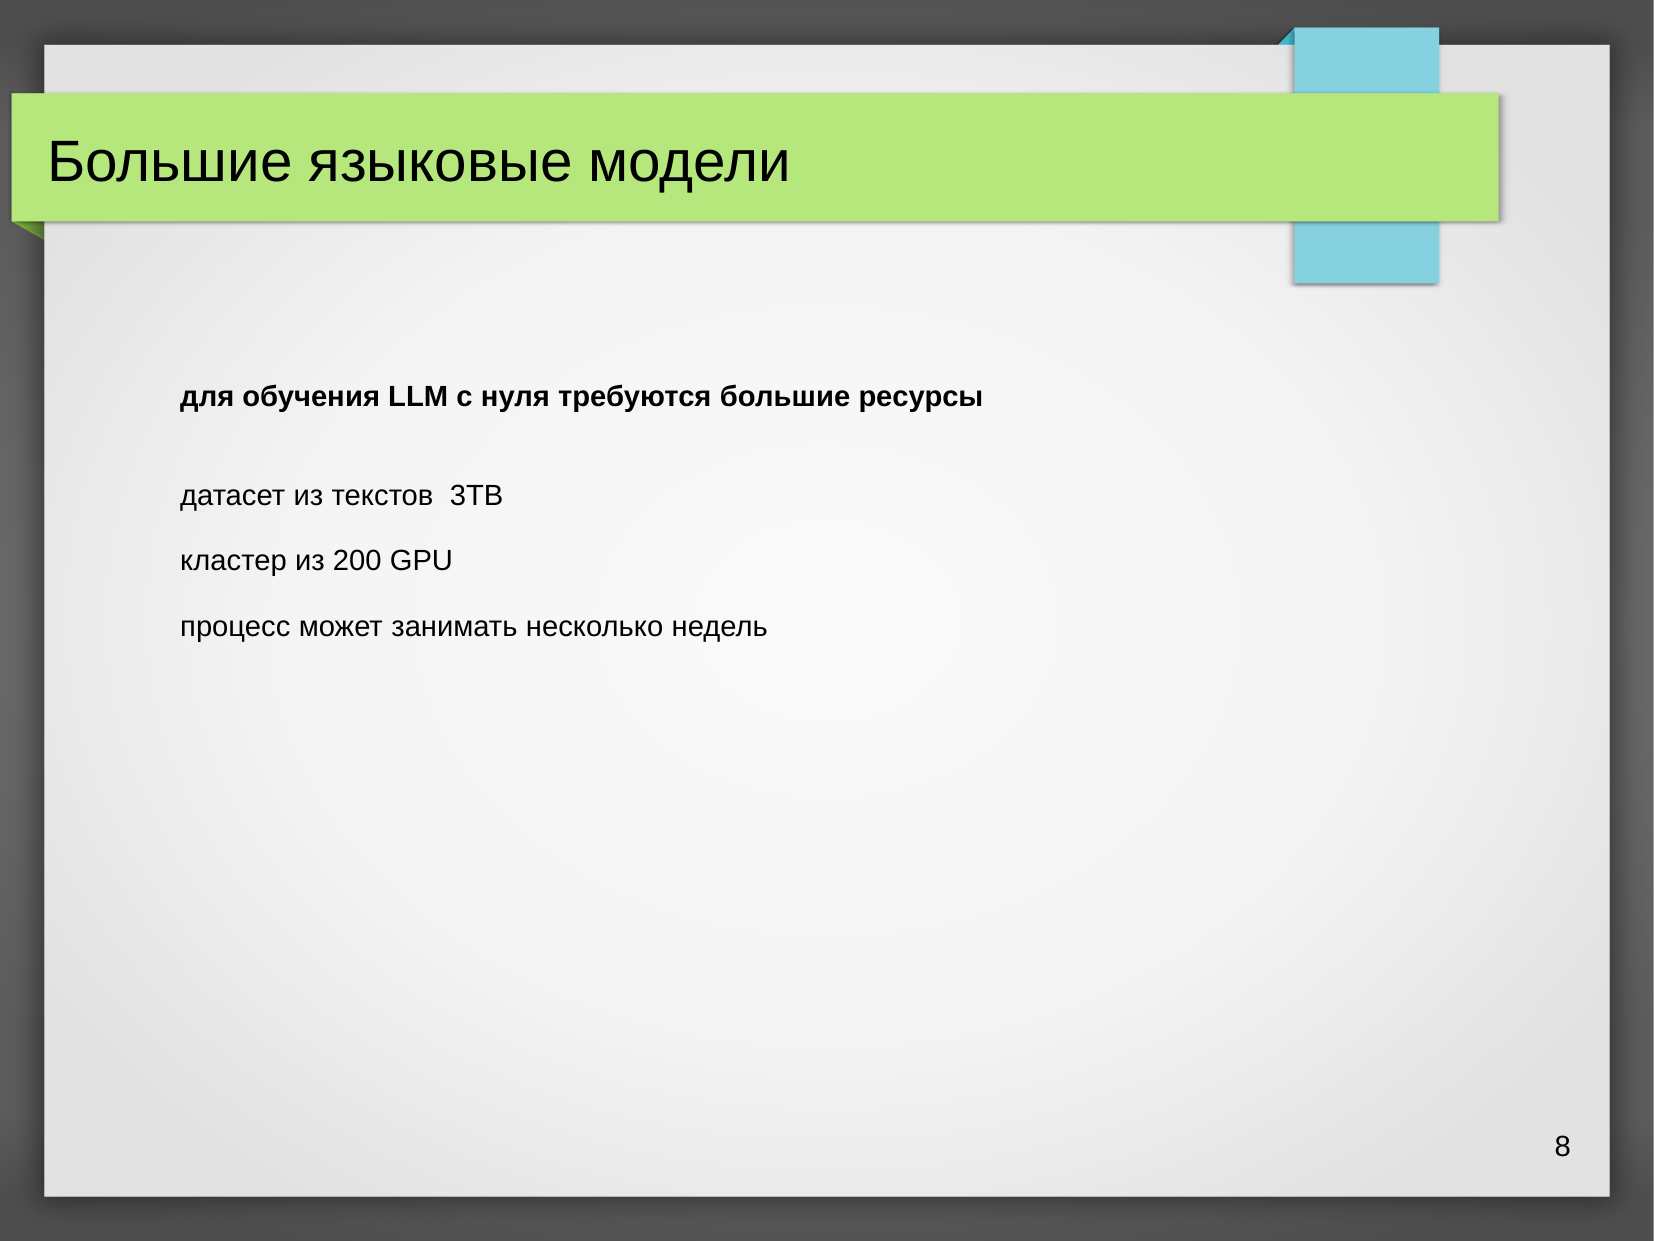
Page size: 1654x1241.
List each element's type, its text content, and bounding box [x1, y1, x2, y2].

title Большие языковые модели [47, 121, 1241, 201]
text_box для обучения LLM с нуля требуются большие ресурсы датасет из текстов 3TB кластер из 200 GPU процесс может занимать несколько недель [165, 372, 1288, 674]
picture [0, 0, 1654, 1241]
